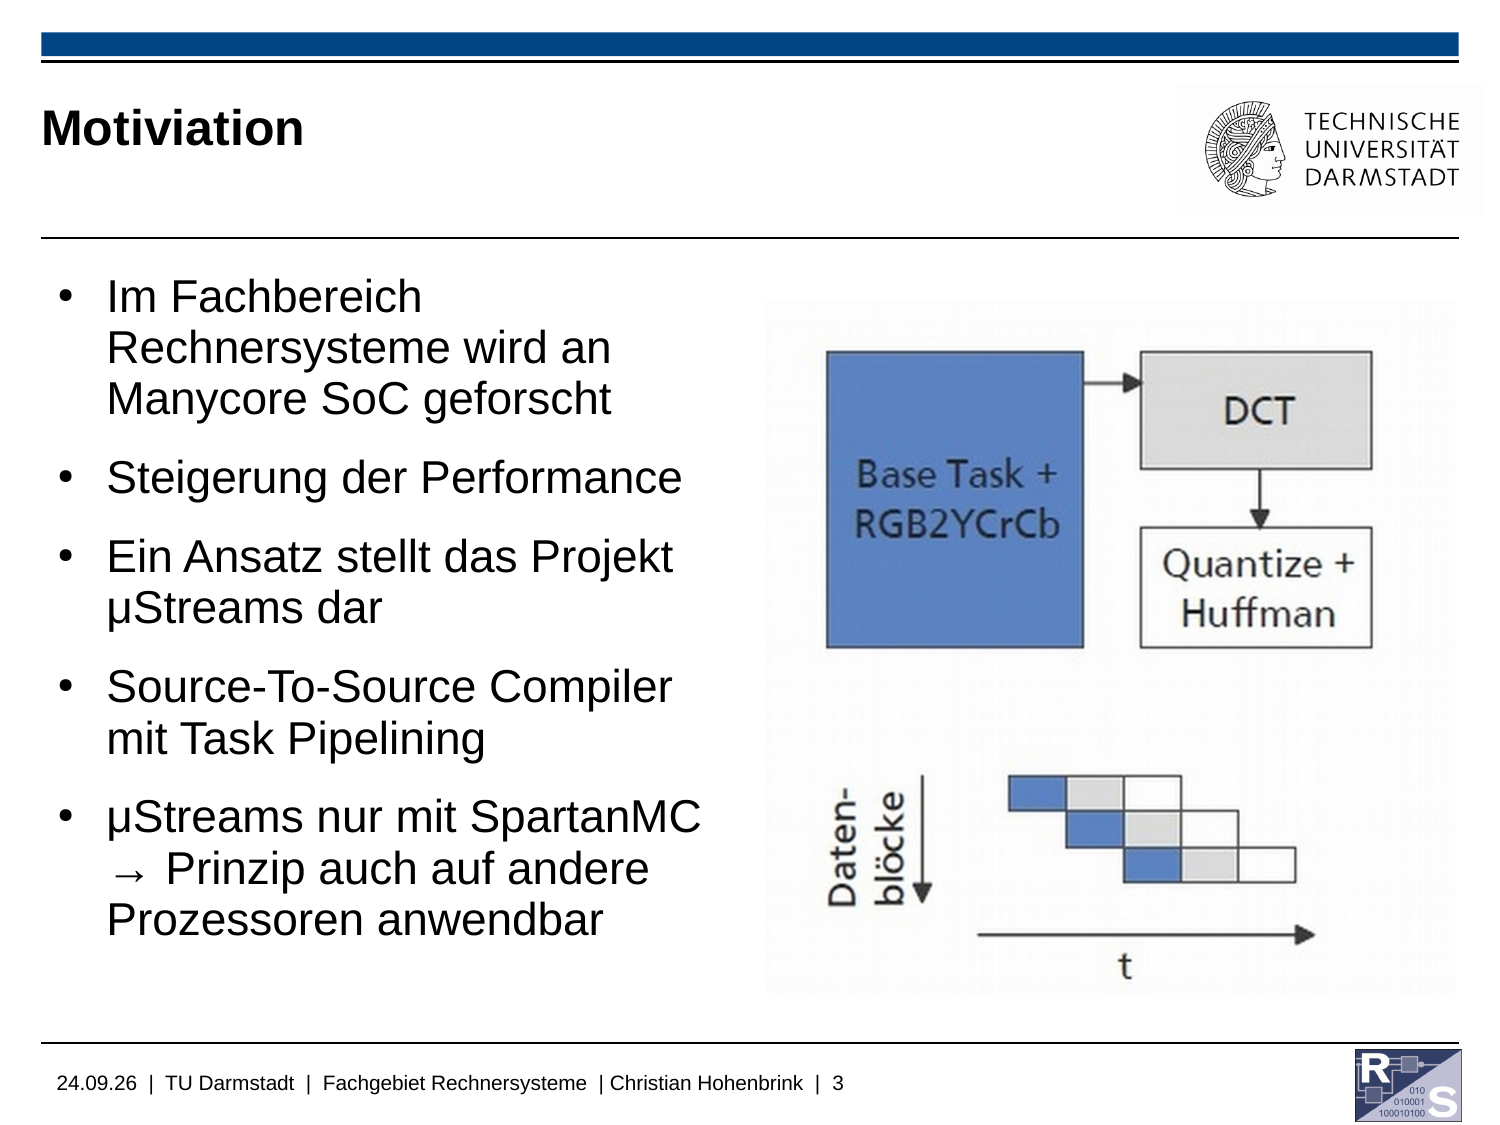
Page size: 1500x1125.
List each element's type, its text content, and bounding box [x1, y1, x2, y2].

picture [765, 299, 1456, 995]
picture [1355, 1049, 1462, 1122]
title Motiviation [41, 52, 1131, 204]
list Im Fachbereich Rechnersysteme wird an Manycore SoC geforscht Steigerung der Performance Ein Ansatz stellt das Projekt μStreams dar Source-To-Source Compiler mit Task Pipelining μStreams nur mit SpartanMC → Prinzip auch auf andere Prozessoren anwendbar [41, 263, 731, 1032]
